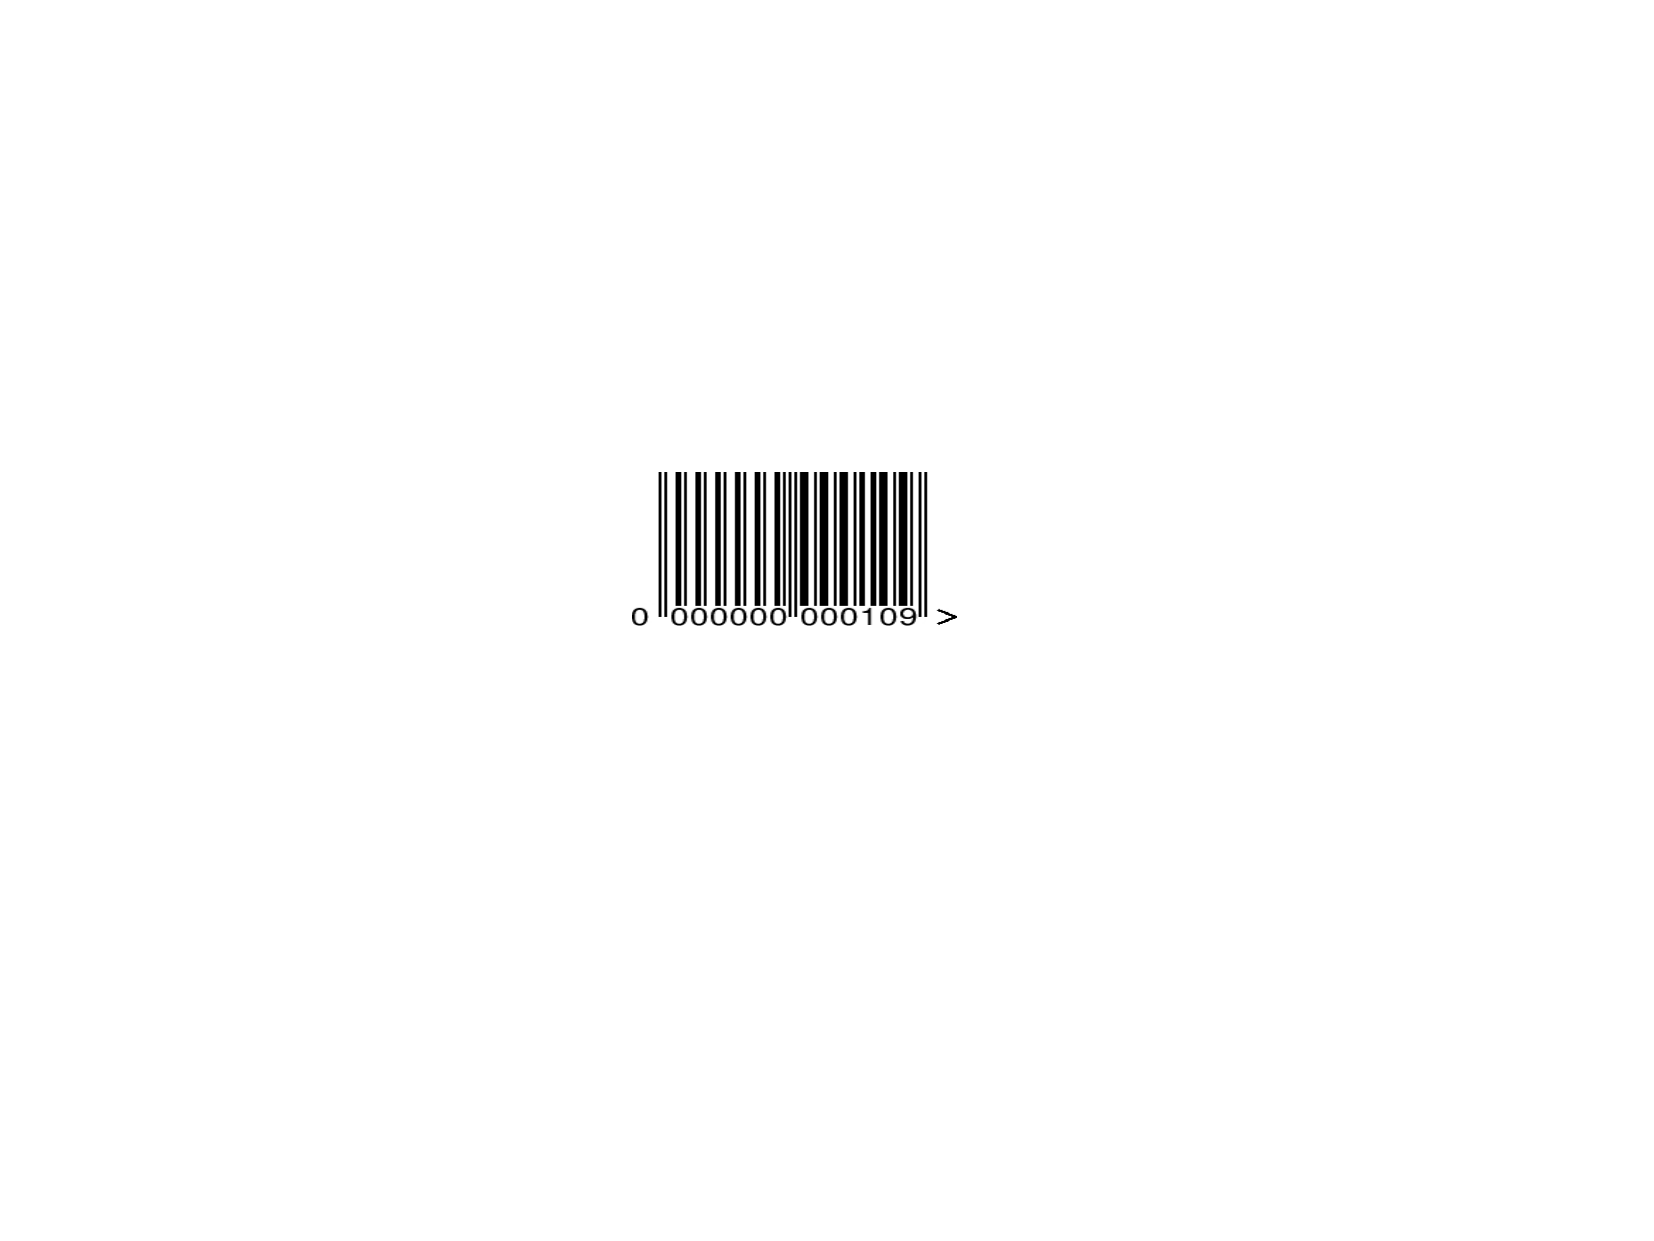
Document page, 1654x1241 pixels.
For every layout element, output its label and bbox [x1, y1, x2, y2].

picture [632, 472, 957, 626]
